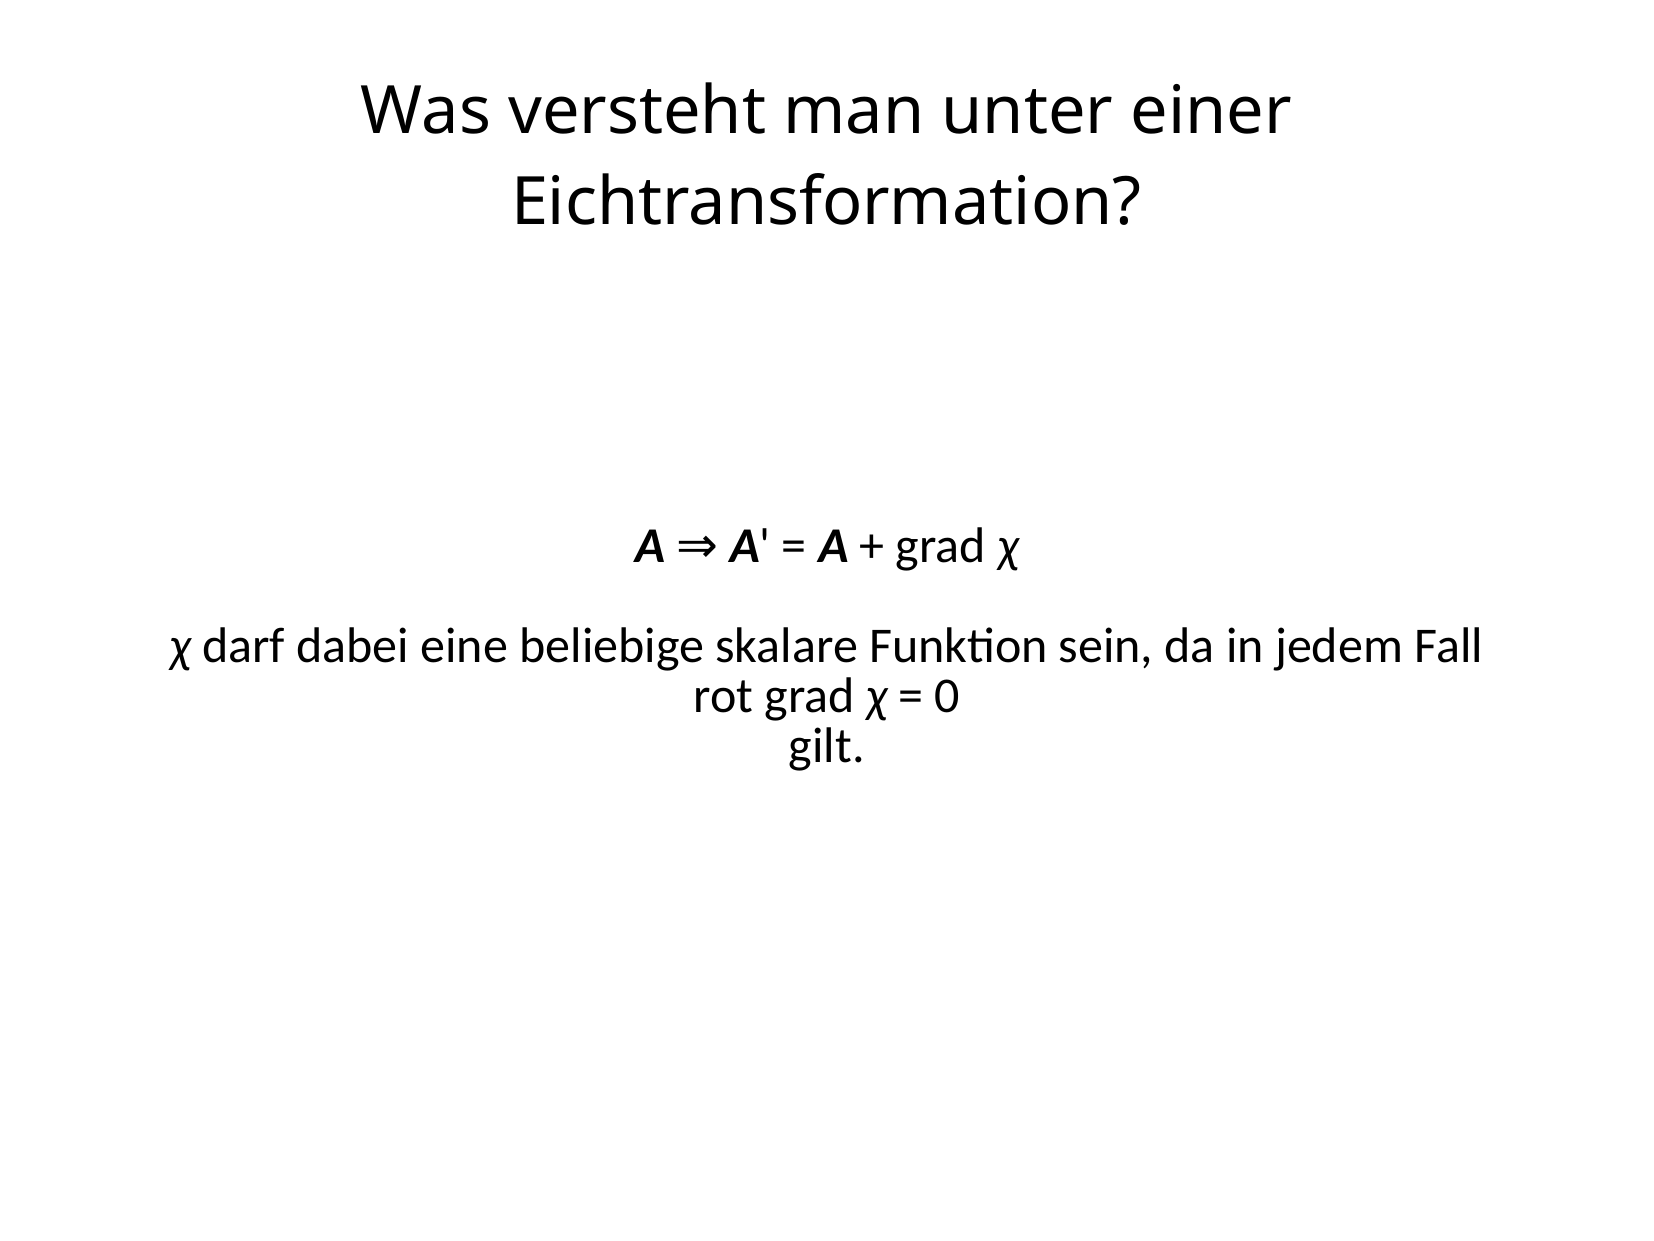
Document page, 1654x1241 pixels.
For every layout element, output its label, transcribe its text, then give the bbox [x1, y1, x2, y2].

subtitle A ⇒ A' = A + grad χ χ darf dabei eine beliebige skalare Funktion sein, da in jedem Fall rot grad χ = 0 gilt. [82, 290, 1571, 1010]
title Was versteht man unter einer Eichtransformation? [82, 49, 1571, 257]
